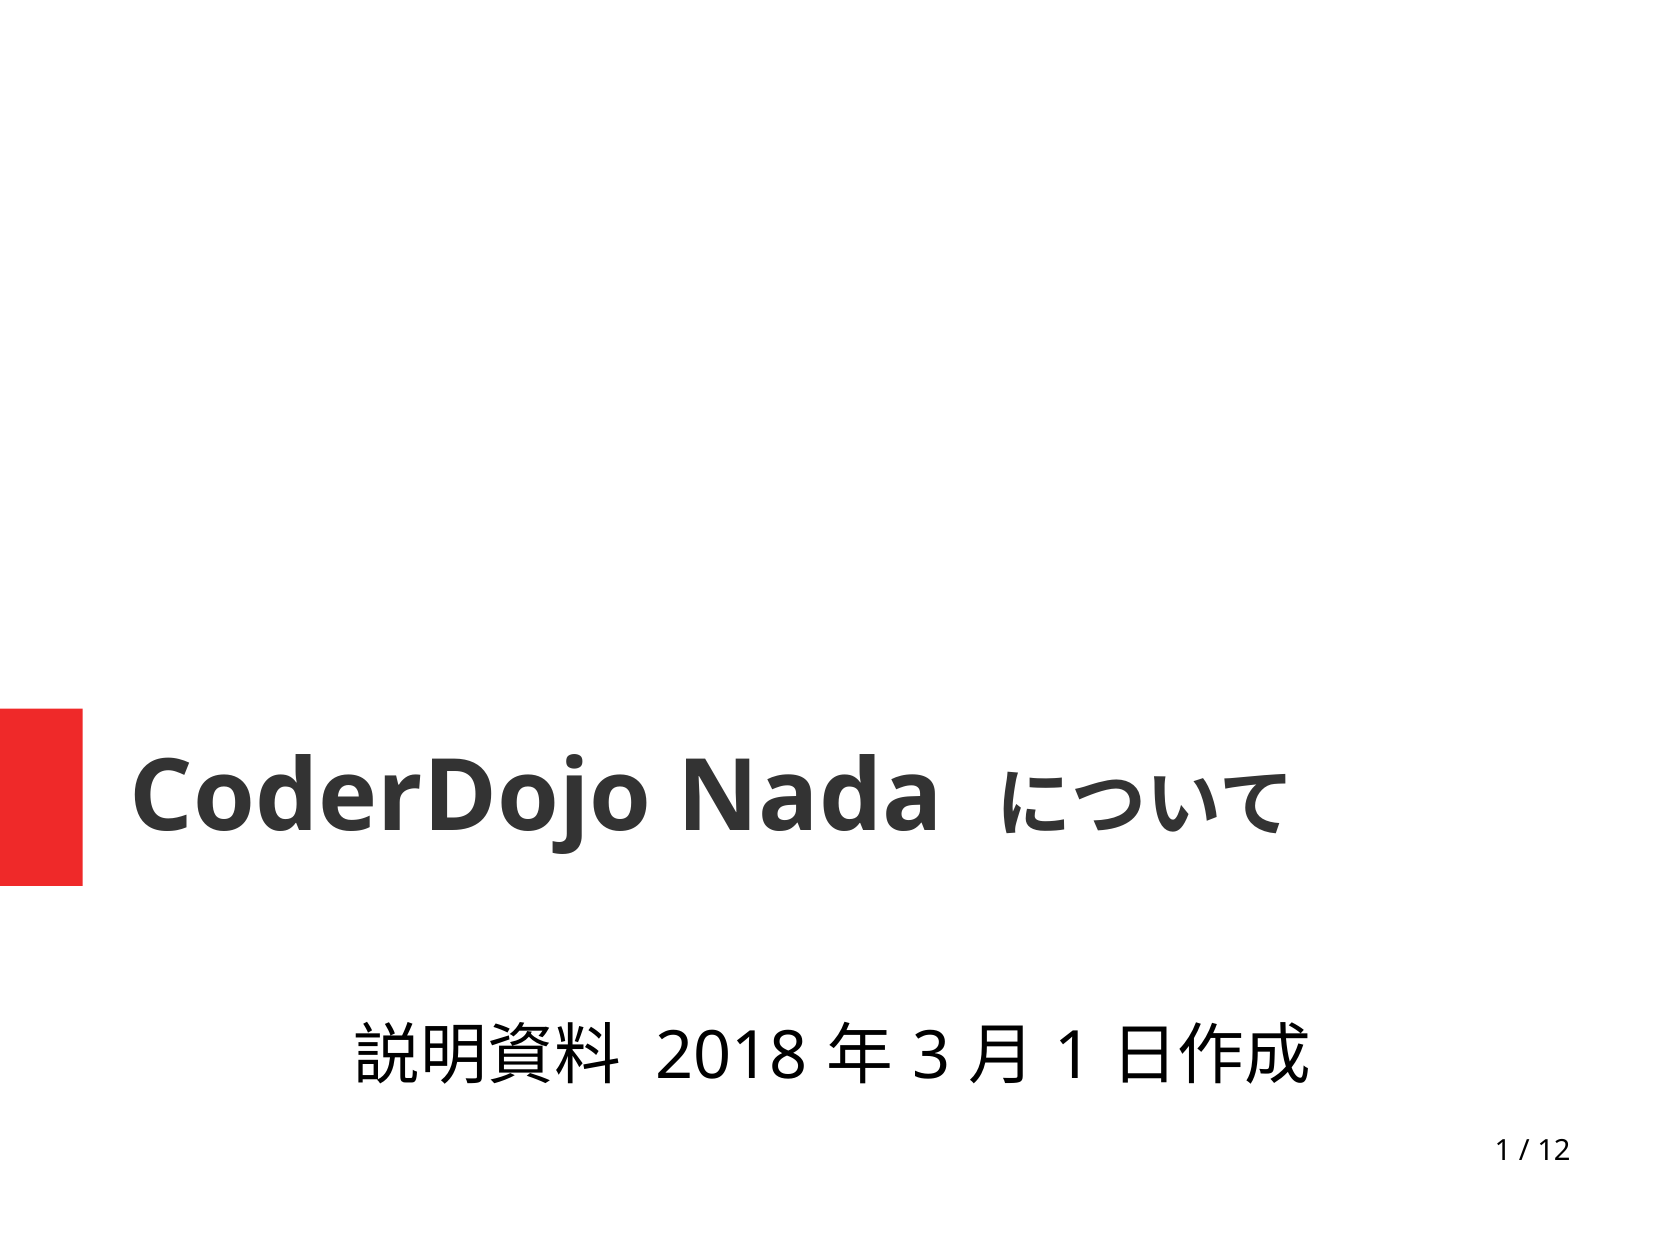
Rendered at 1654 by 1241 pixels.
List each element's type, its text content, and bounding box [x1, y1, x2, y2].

title CoderDojo Nada について [129, 673, 1536, 910]
subtitle 説明資料 2018年3月1日作成 [129, 968, 1536, 1130]
